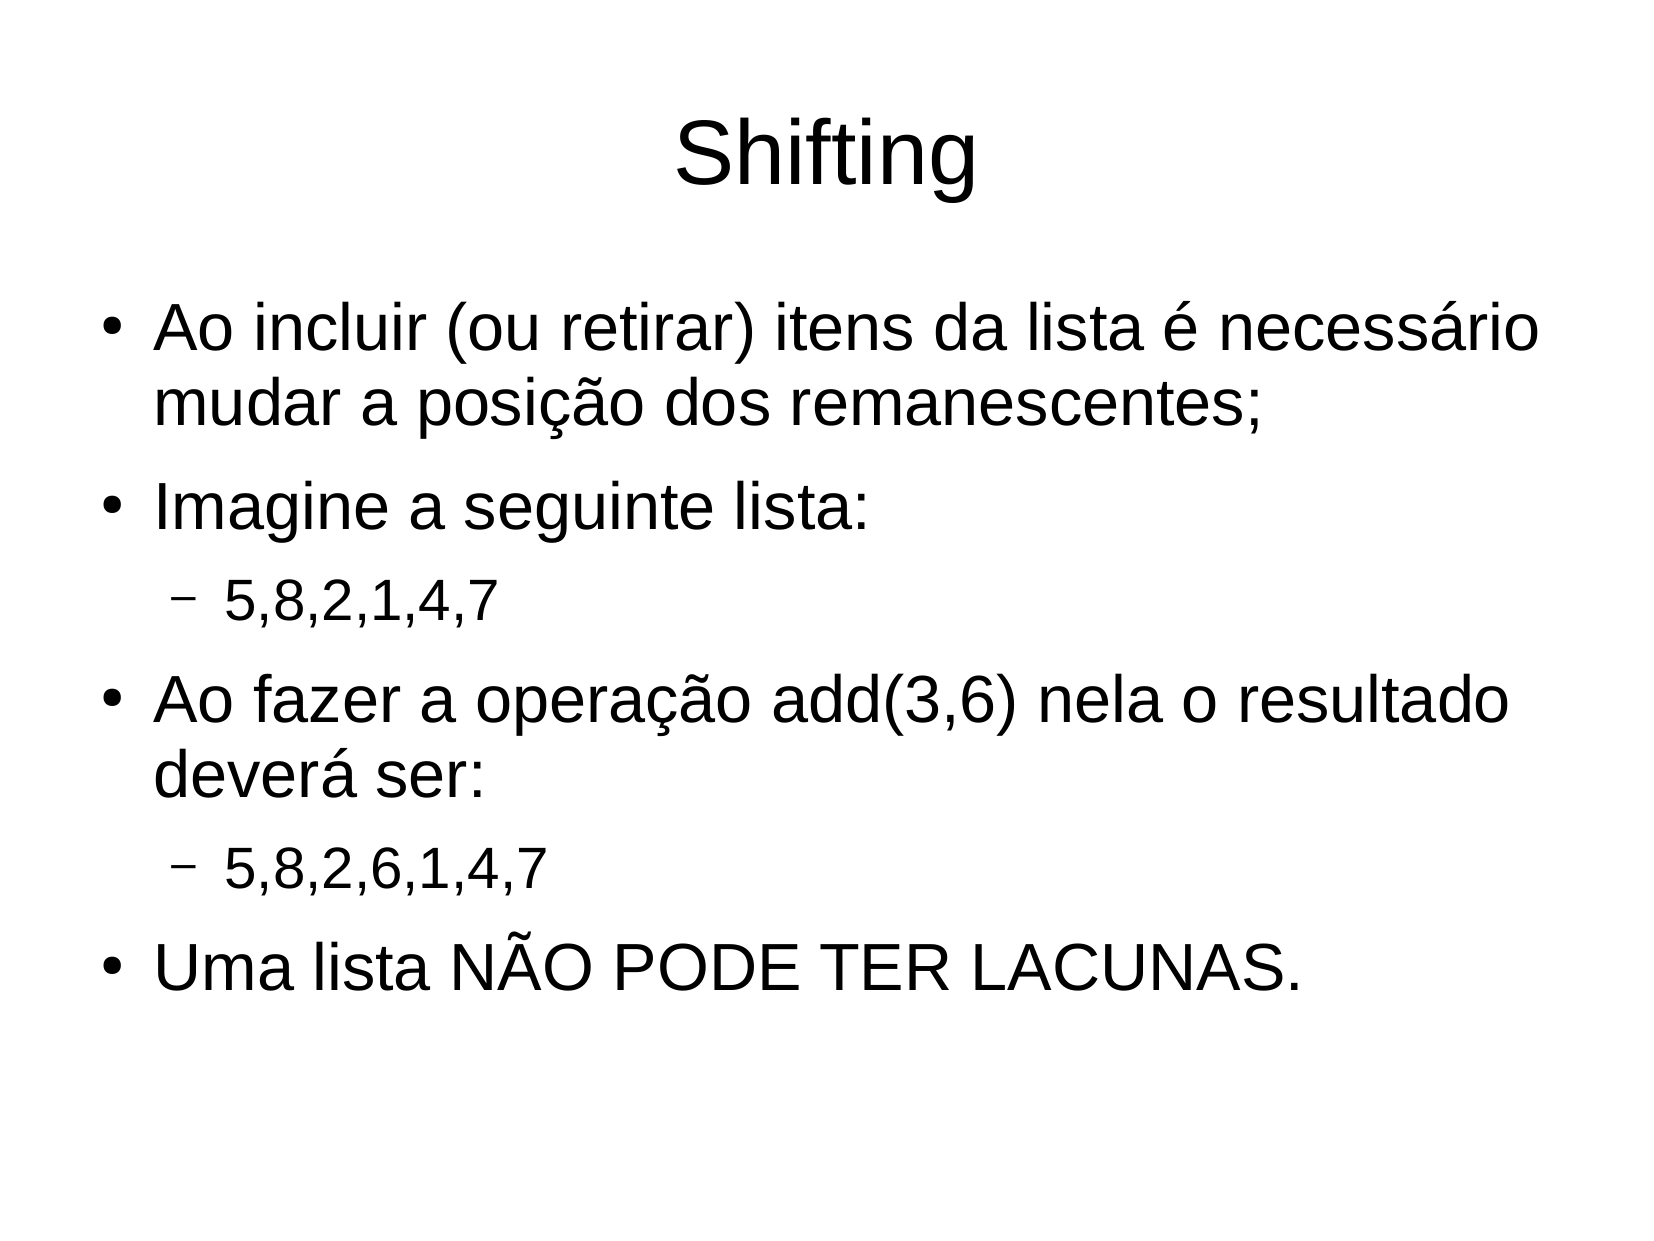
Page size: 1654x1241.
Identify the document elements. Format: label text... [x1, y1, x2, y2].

list Ao incluir (ou retirar) itens da lista é necessário mudar a posição dos remanescentes; Imagine a seguinte lista: 5,8,2,1,4,7 Ao fazer a operação add(3,6) nela o resultado deverá ser: 5,8,2,6,1,4,7 Uma lista NÃO PODE TER LACUNAS. [82, 290, 1571, 1010]
title Shifting [82, 49, 1571, 257]
